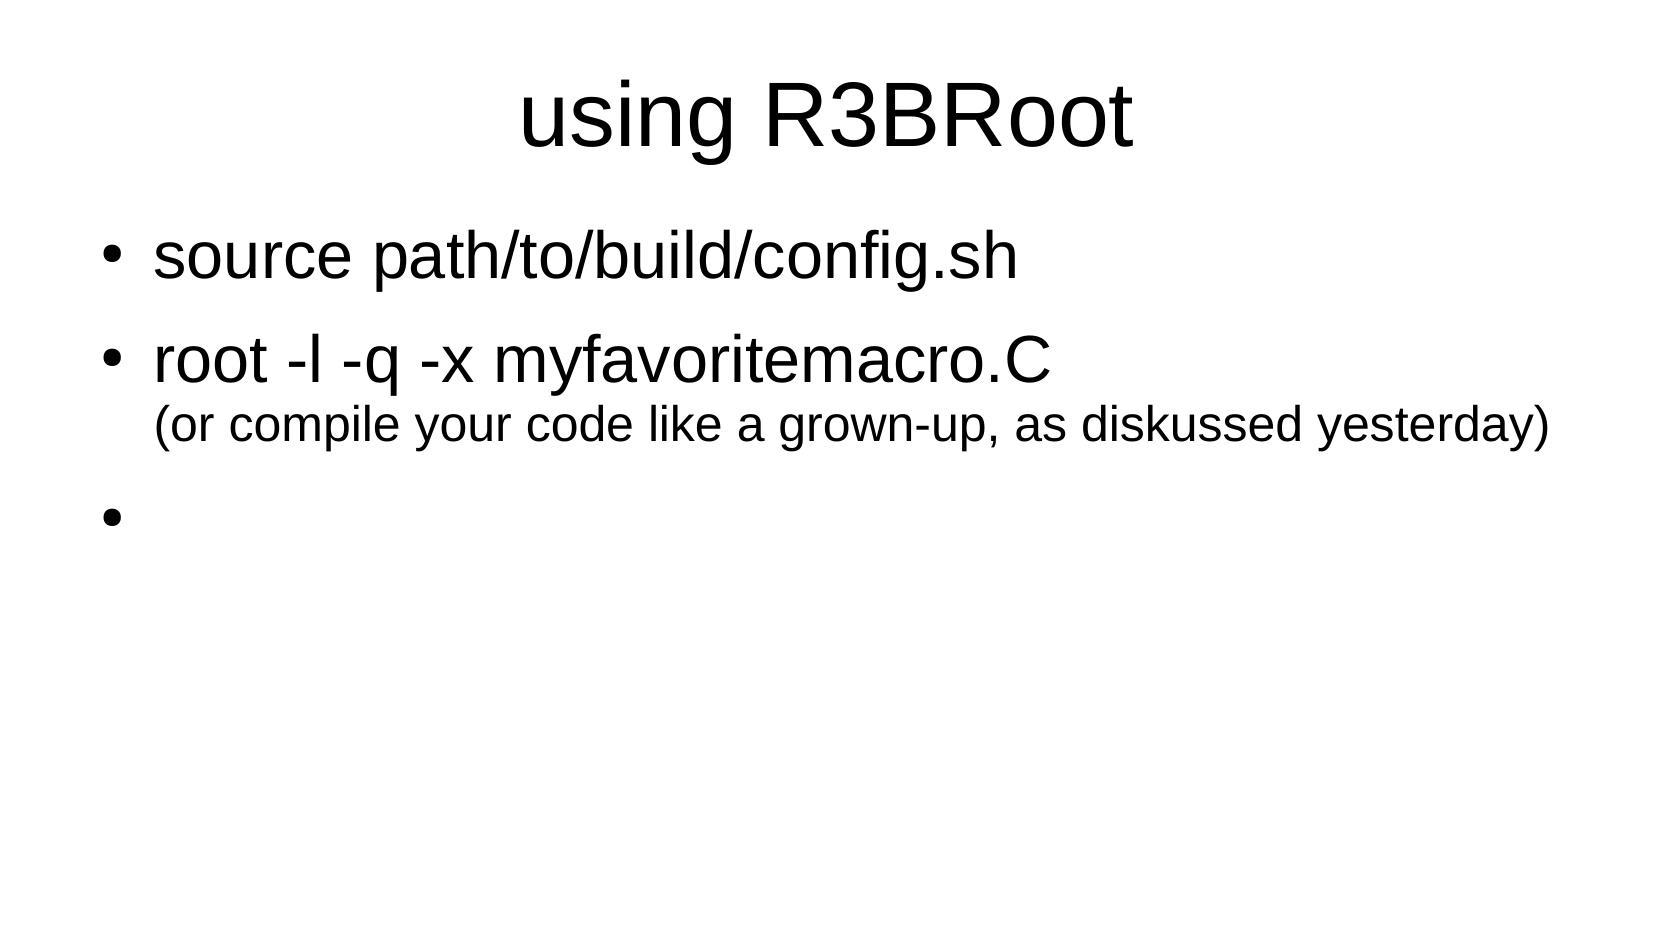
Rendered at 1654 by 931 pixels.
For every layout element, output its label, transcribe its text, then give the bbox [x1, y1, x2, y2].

title using R3BRoot [82, 37, 1571, 193]
list source path/to/build/config.sh root -l -q -x myfavoritemacro.C (or compile your code like a grown-up, as diskussed yesterday) [82, 217, 1571, 758]
